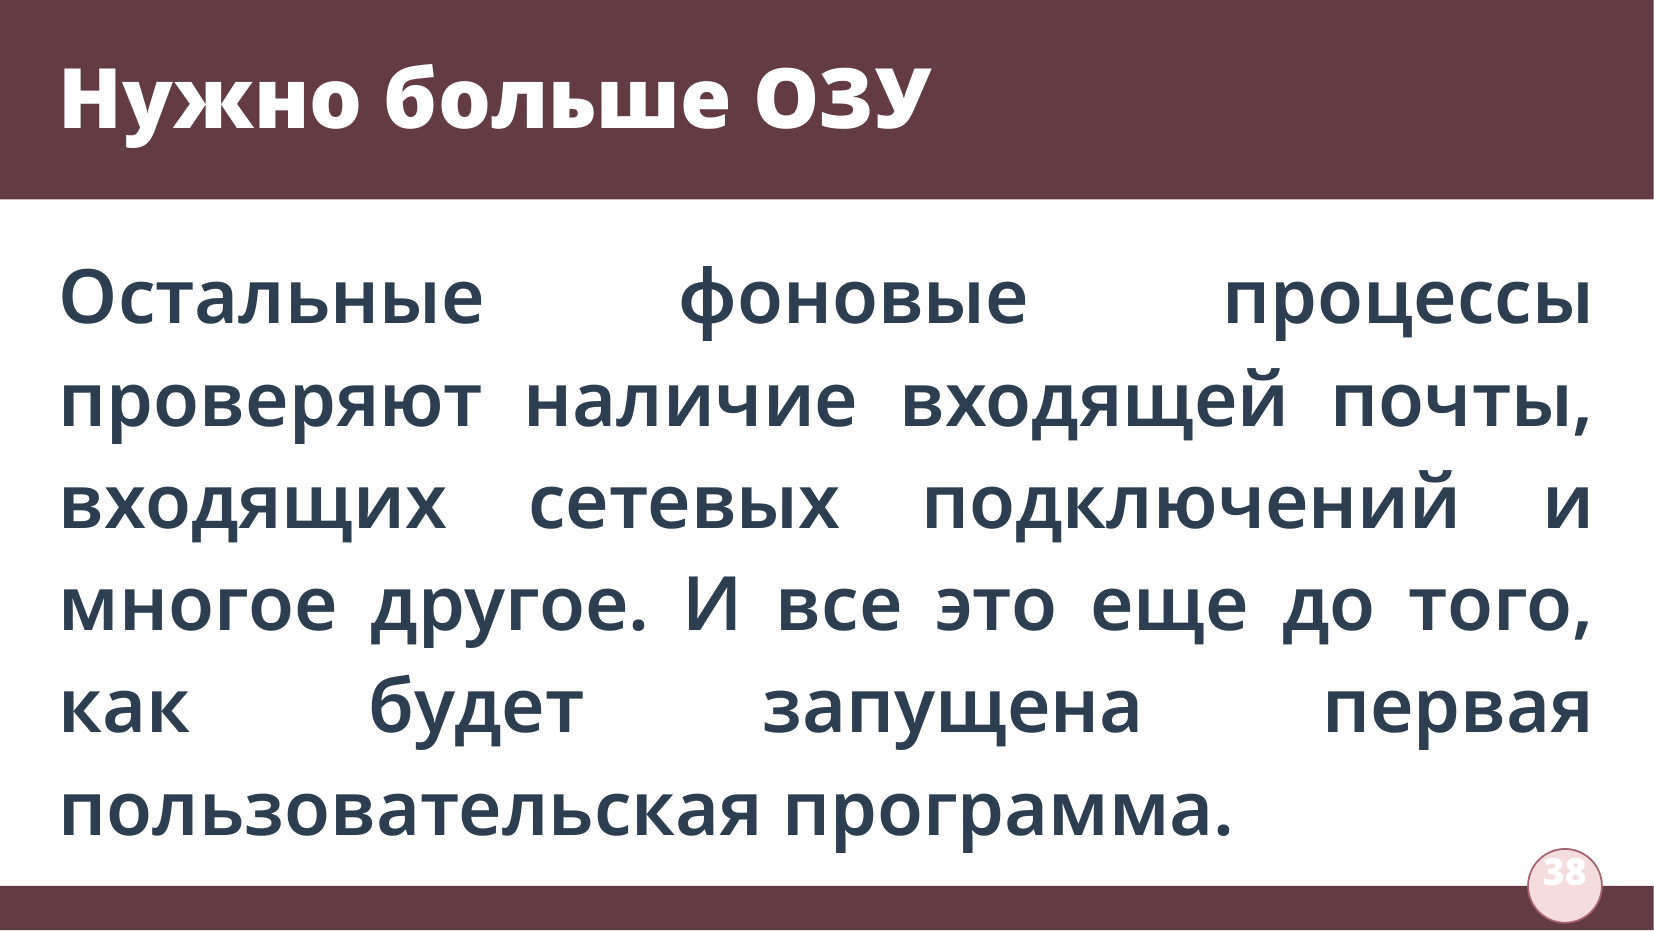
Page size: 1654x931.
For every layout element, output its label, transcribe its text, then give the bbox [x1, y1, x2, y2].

list Остальные фоновые процессы проверяют наличие входящей почты, входящих сетевых подключений и многое другое. И все это еще до того, как будет запущена первая пользовательская программа. [59, 243, 1595, 864]
title Нужно больше ОЗУ [59, 37, 1595, 155]
